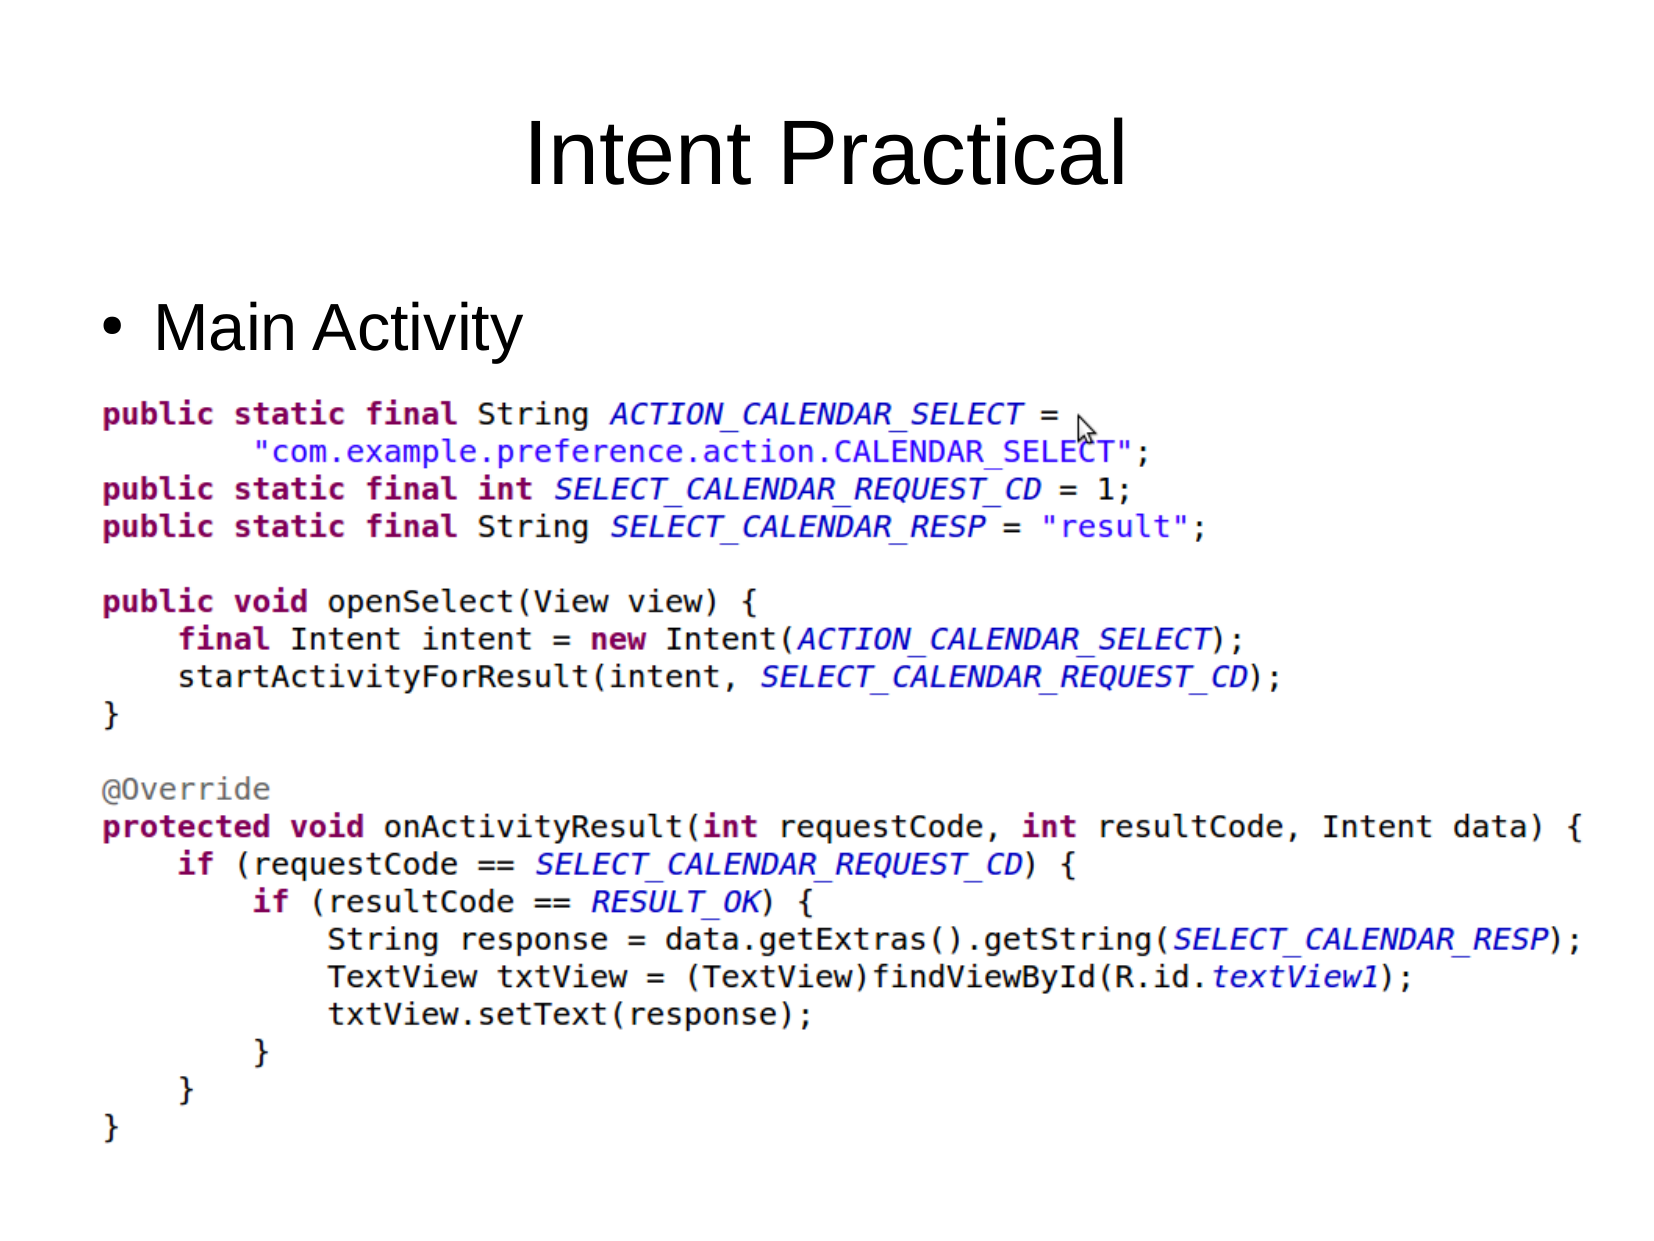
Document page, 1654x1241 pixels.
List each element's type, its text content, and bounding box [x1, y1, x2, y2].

list Main Activity [82, 290, 1571, 366]
title Intent Practical [82, 49, 1571, 257]
picture [82, 381, 1603, 1172]
